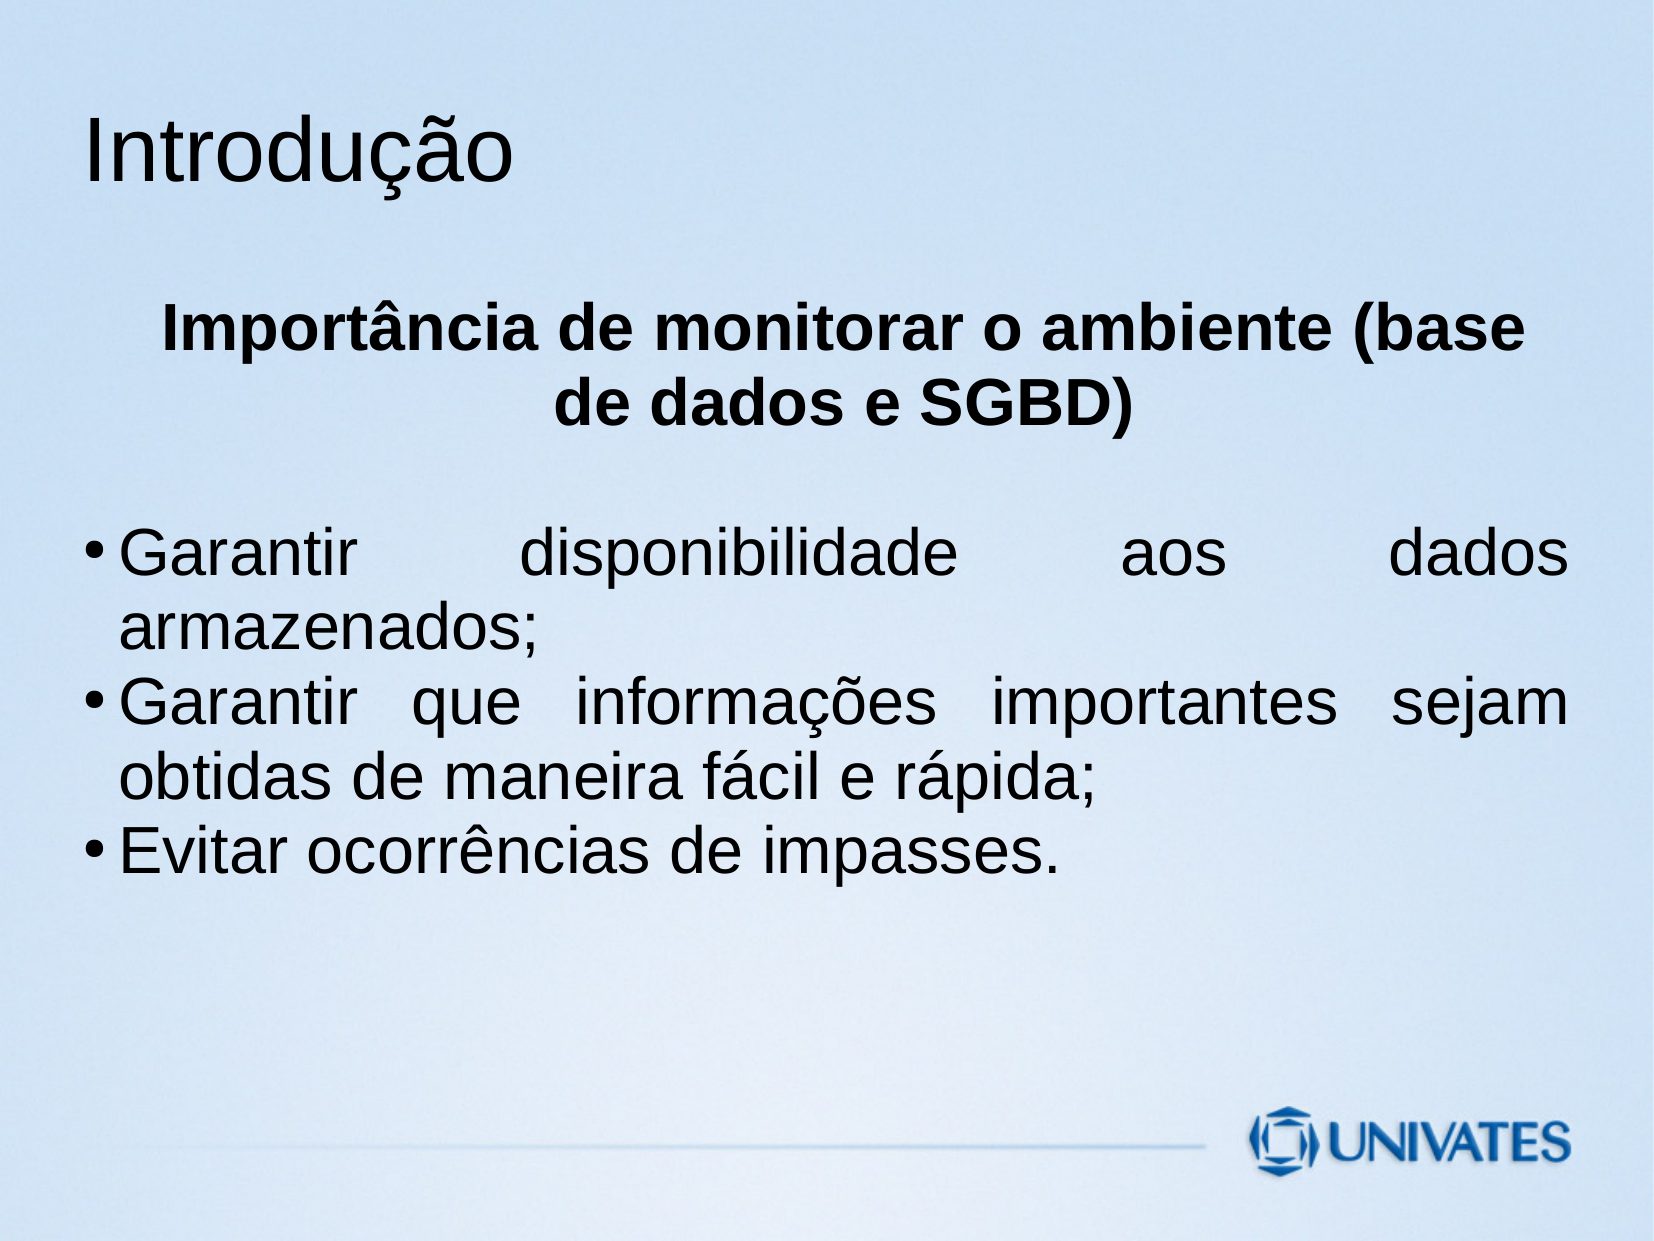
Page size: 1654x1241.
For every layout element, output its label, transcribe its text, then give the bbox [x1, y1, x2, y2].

title Introdução [82, 49, 1571, 257]
text_box Importância de monitorar o ambiente (base de dados e SGBD) Garantir disponibilidade aos dados armazenados; Garantir que informações importantes sejam obtidas de maneira fácil e rápida; Evitar ocorrências de impasses. [82, 290, 1571, 1052]
picture [0, 0, 1654, 1241]
